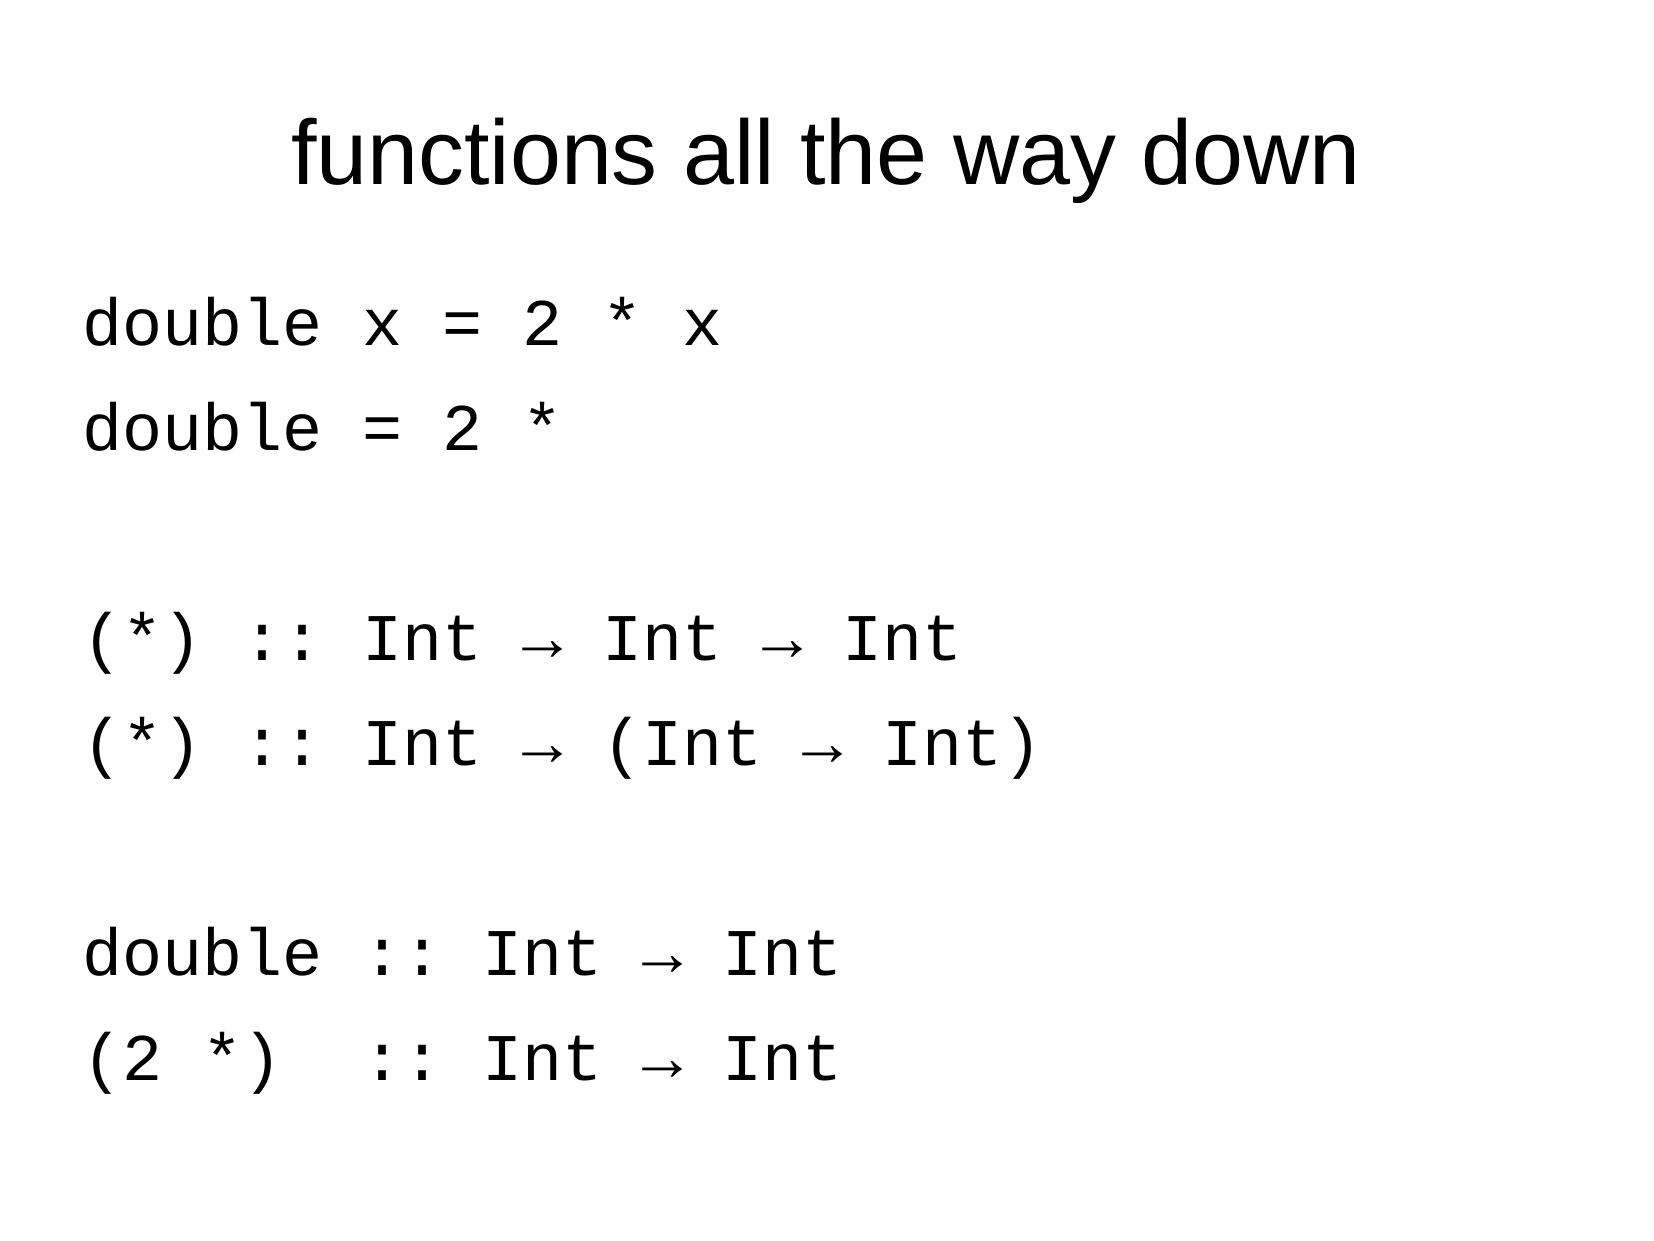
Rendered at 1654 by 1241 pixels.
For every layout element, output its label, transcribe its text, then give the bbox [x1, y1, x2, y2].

title functions all the way down [82, 49, 1571, 257]
list double x = 2 * x double = 2 * (*) :: Int → Int → Int (*) :: Int → (Int → Int) double :: Int → Int (2 *) :: Int → Int [82, 290, 1571, 1109]
